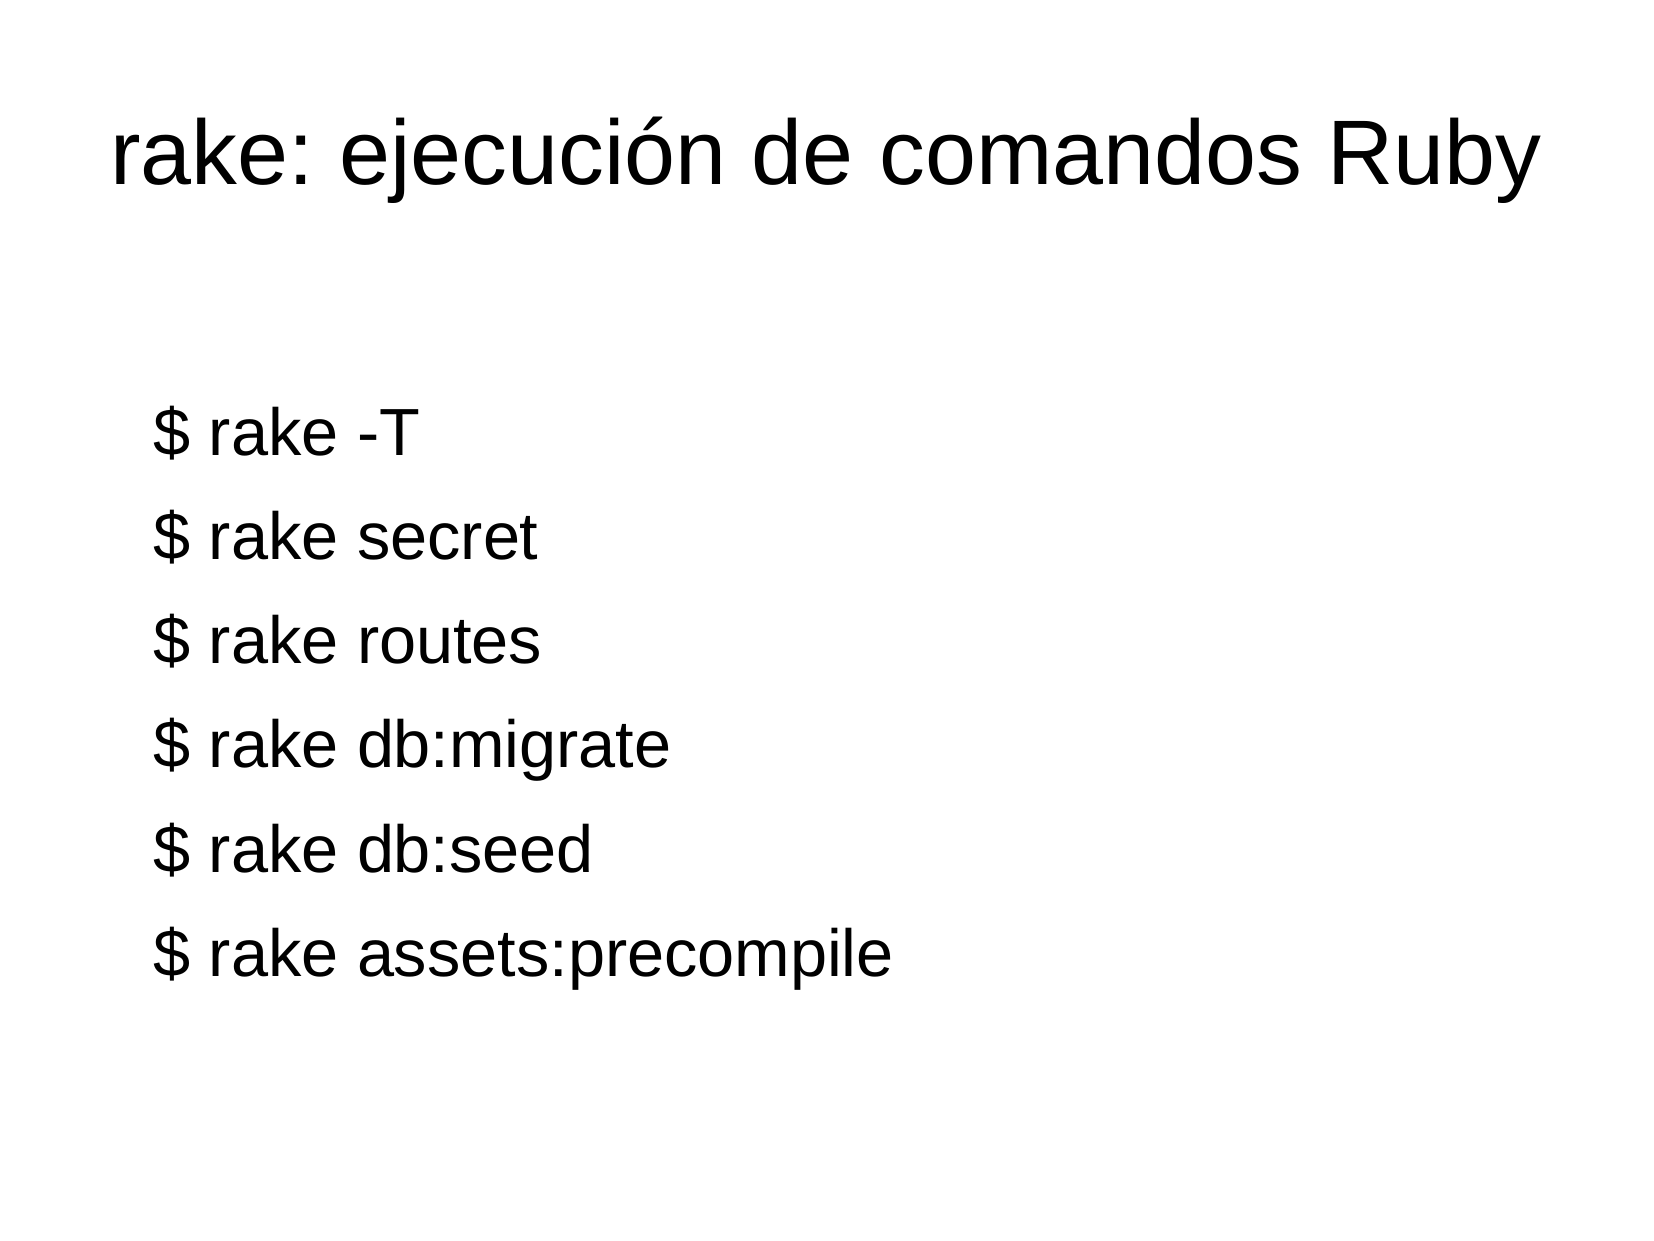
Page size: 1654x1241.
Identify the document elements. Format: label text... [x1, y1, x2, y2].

title rake: ejecución de comandos Ruby [82, 49, 1571, 257]
list $ rake -T $ rake secret $ rake routes $ rake db:migrate $ rake db:seed $ rake assets:precompile [82, 290, 1571, 1010]
